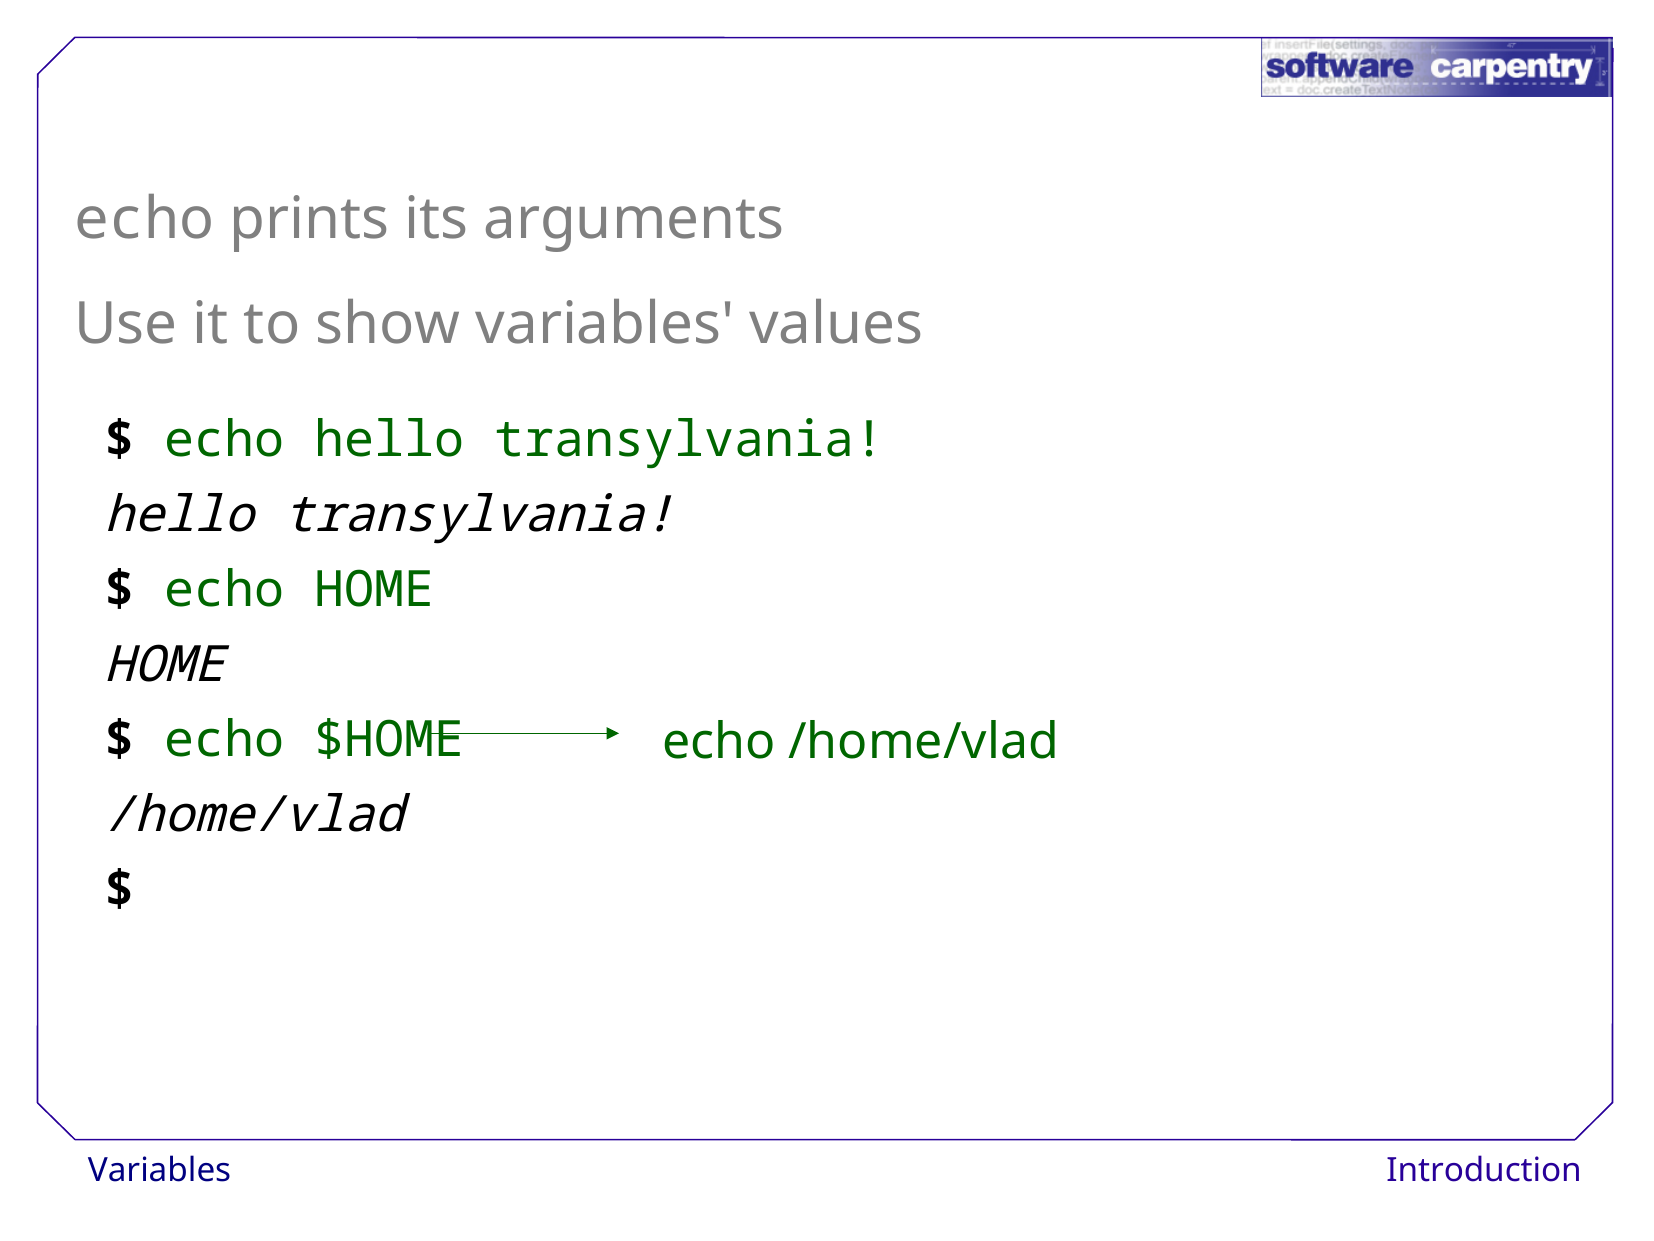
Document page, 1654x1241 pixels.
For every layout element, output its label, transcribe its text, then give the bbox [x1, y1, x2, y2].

text_box echo prints its arguments Use it to show variables' values [59, 137, 1089, 364]
picture [1261, 39, 1613, 97]
text_box echo /home/vlad [647, 686, 1083, 791]
text_box $ echo hello transylvania! hello transylvania! $ echo HOME HOME $ echo $HOME /home/vlad $ [89, 383, 1512, 1084]
